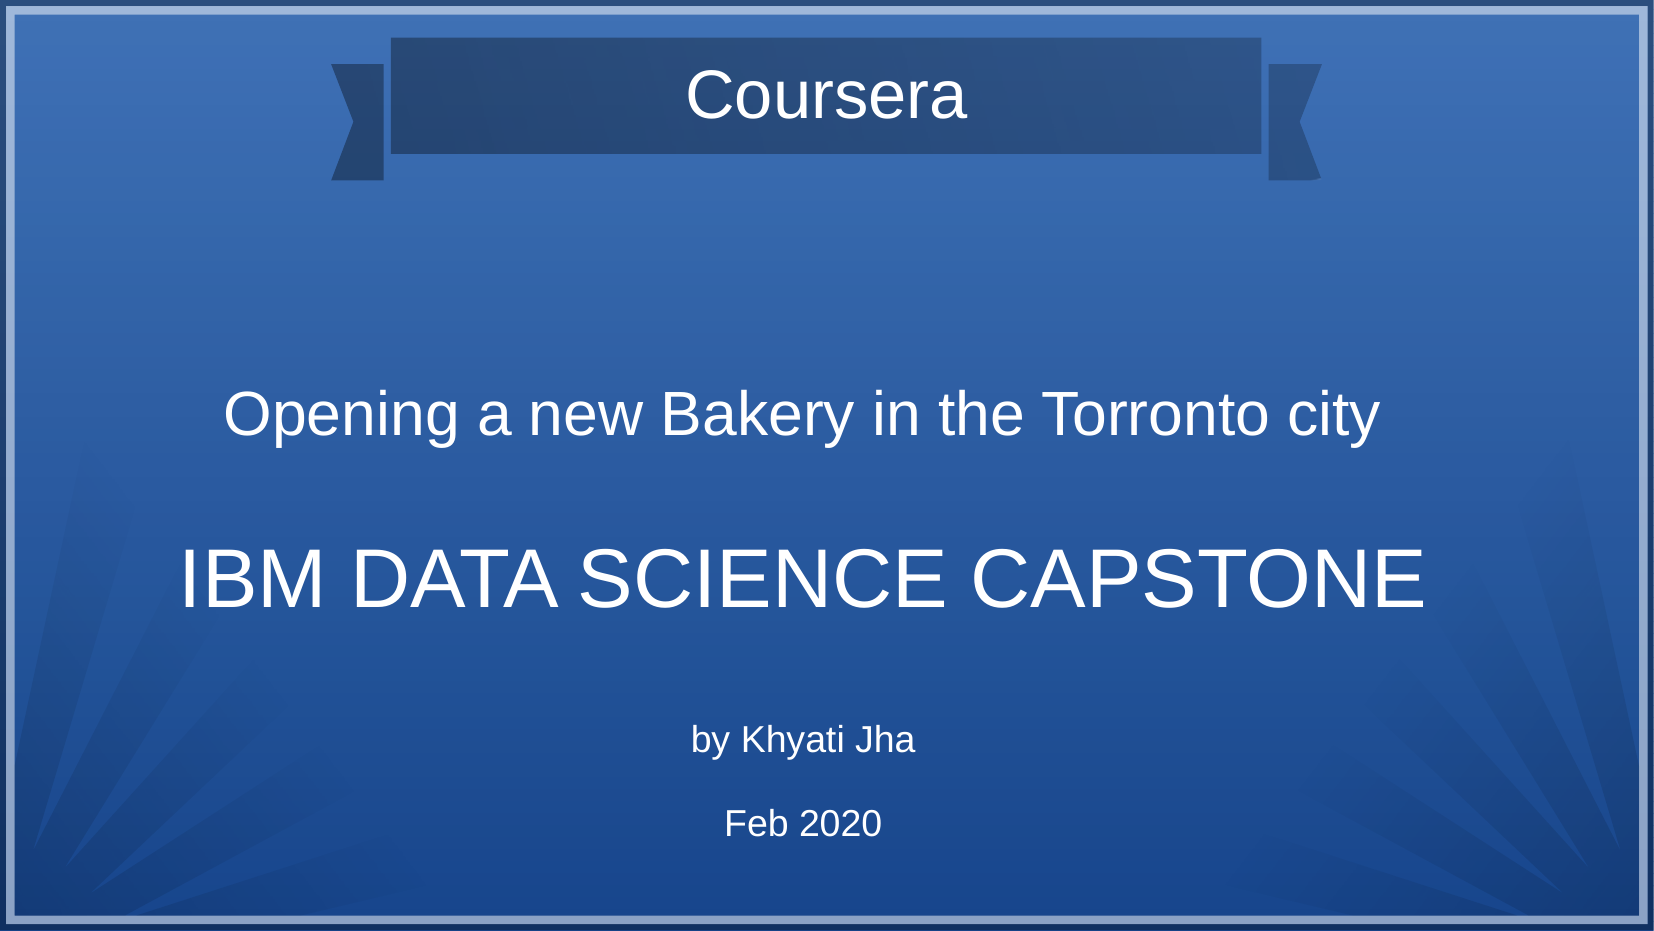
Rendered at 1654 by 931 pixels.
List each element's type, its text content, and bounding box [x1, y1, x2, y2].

subtitle Opening a new Bakery in the Torronto city IBM DATA SCIENCE CAPSTONE by Khyati Jha Feb 2020 [59, 0, 1548, 931]
